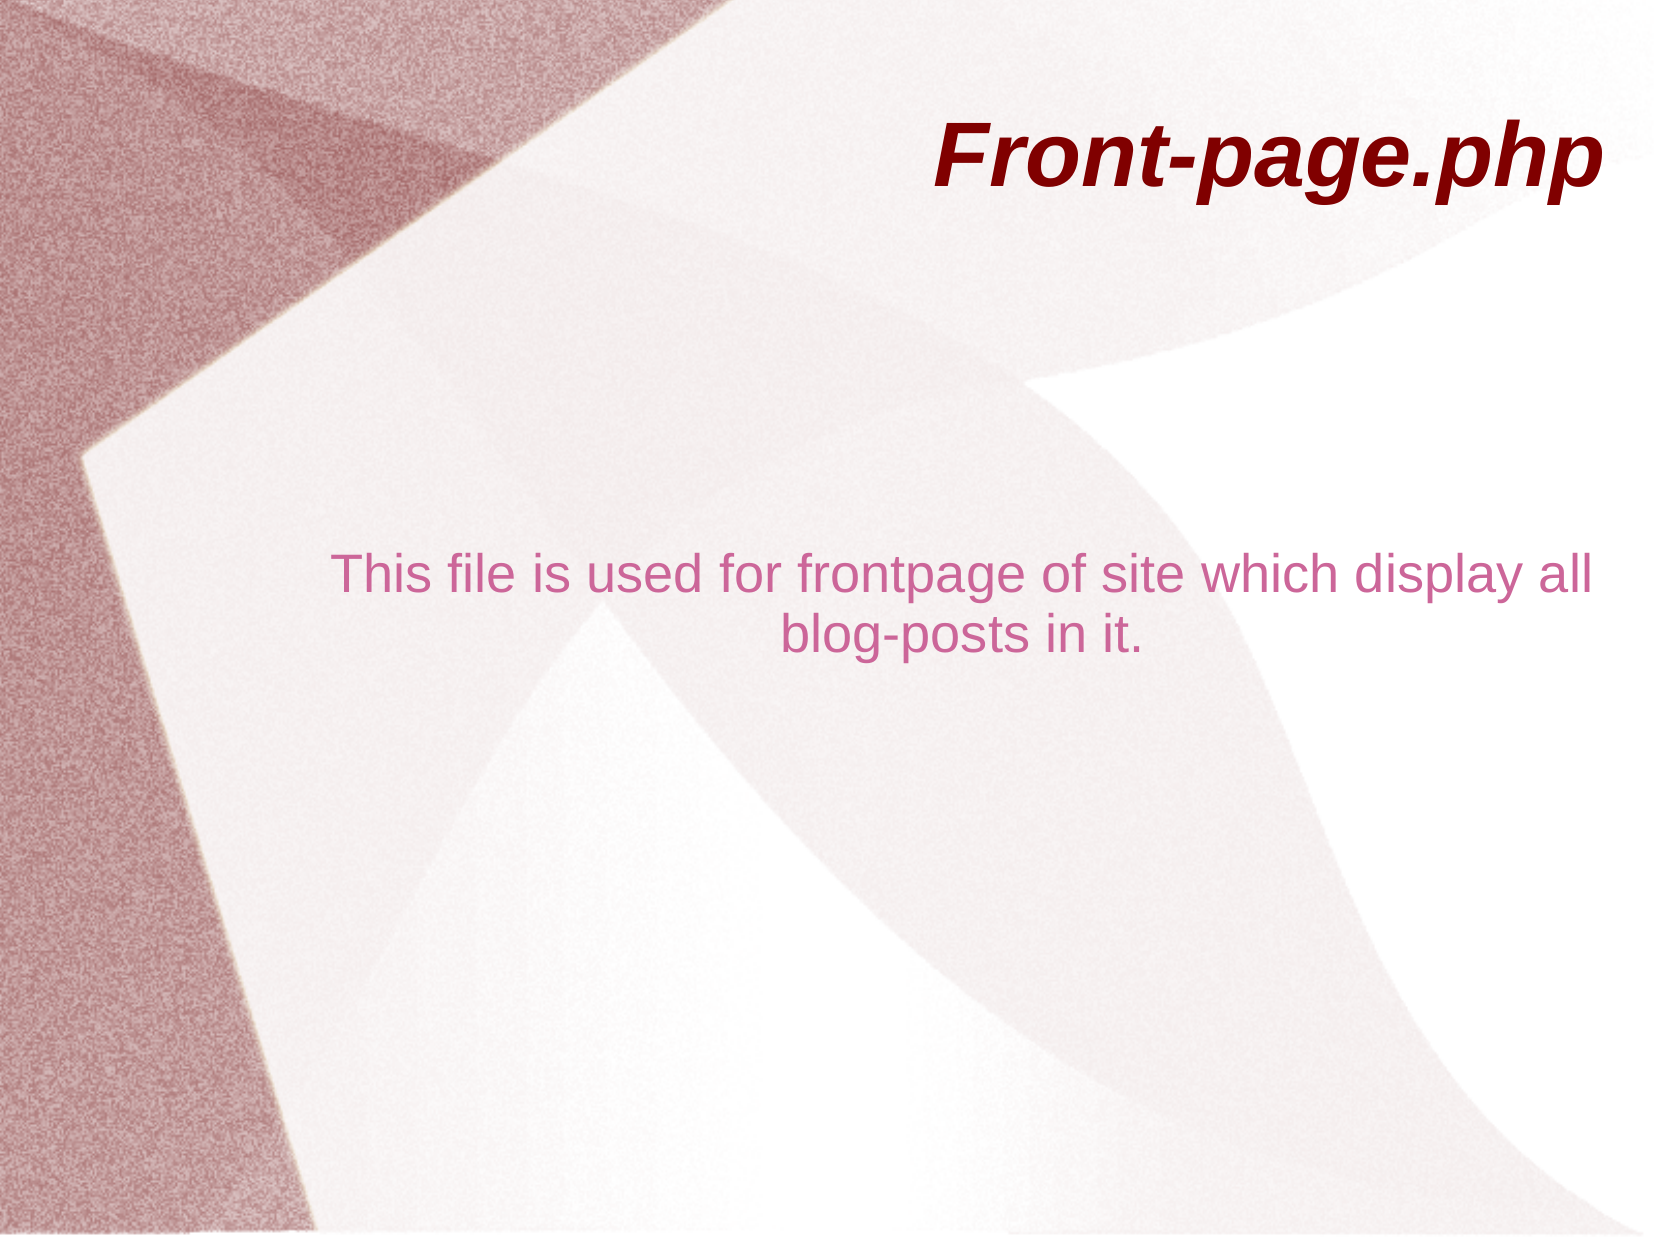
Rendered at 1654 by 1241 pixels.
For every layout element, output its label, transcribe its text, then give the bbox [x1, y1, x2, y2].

text_box This file is used for frontpage of site which display all blog-posts in it. [324, 290, 1601, 916]
picture [0, 0, 1654, 1241]
title Front-page.php [596, 49, 1607, 257]
